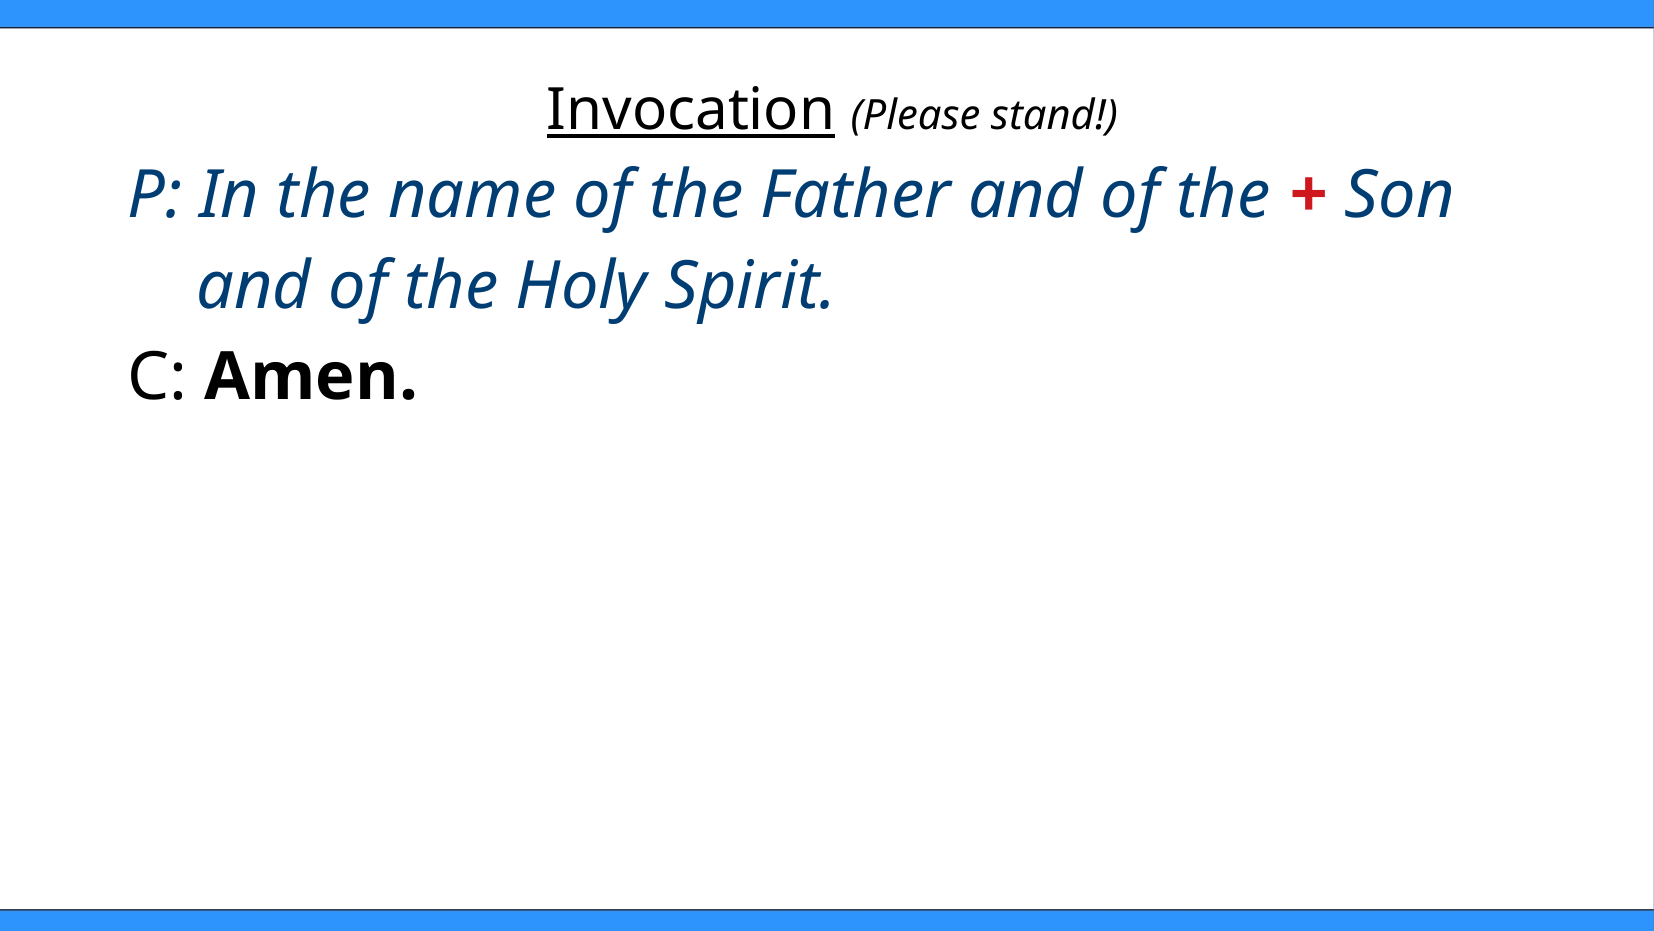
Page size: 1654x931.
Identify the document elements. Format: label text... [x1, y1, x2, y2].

text_box Invocation (Please stand!) P: In the name of the Father and of the + Son and of the Holy Spirit. C: Amen. [112, 60, 1553, 481]
picture [0, 0, 1654, 931]
